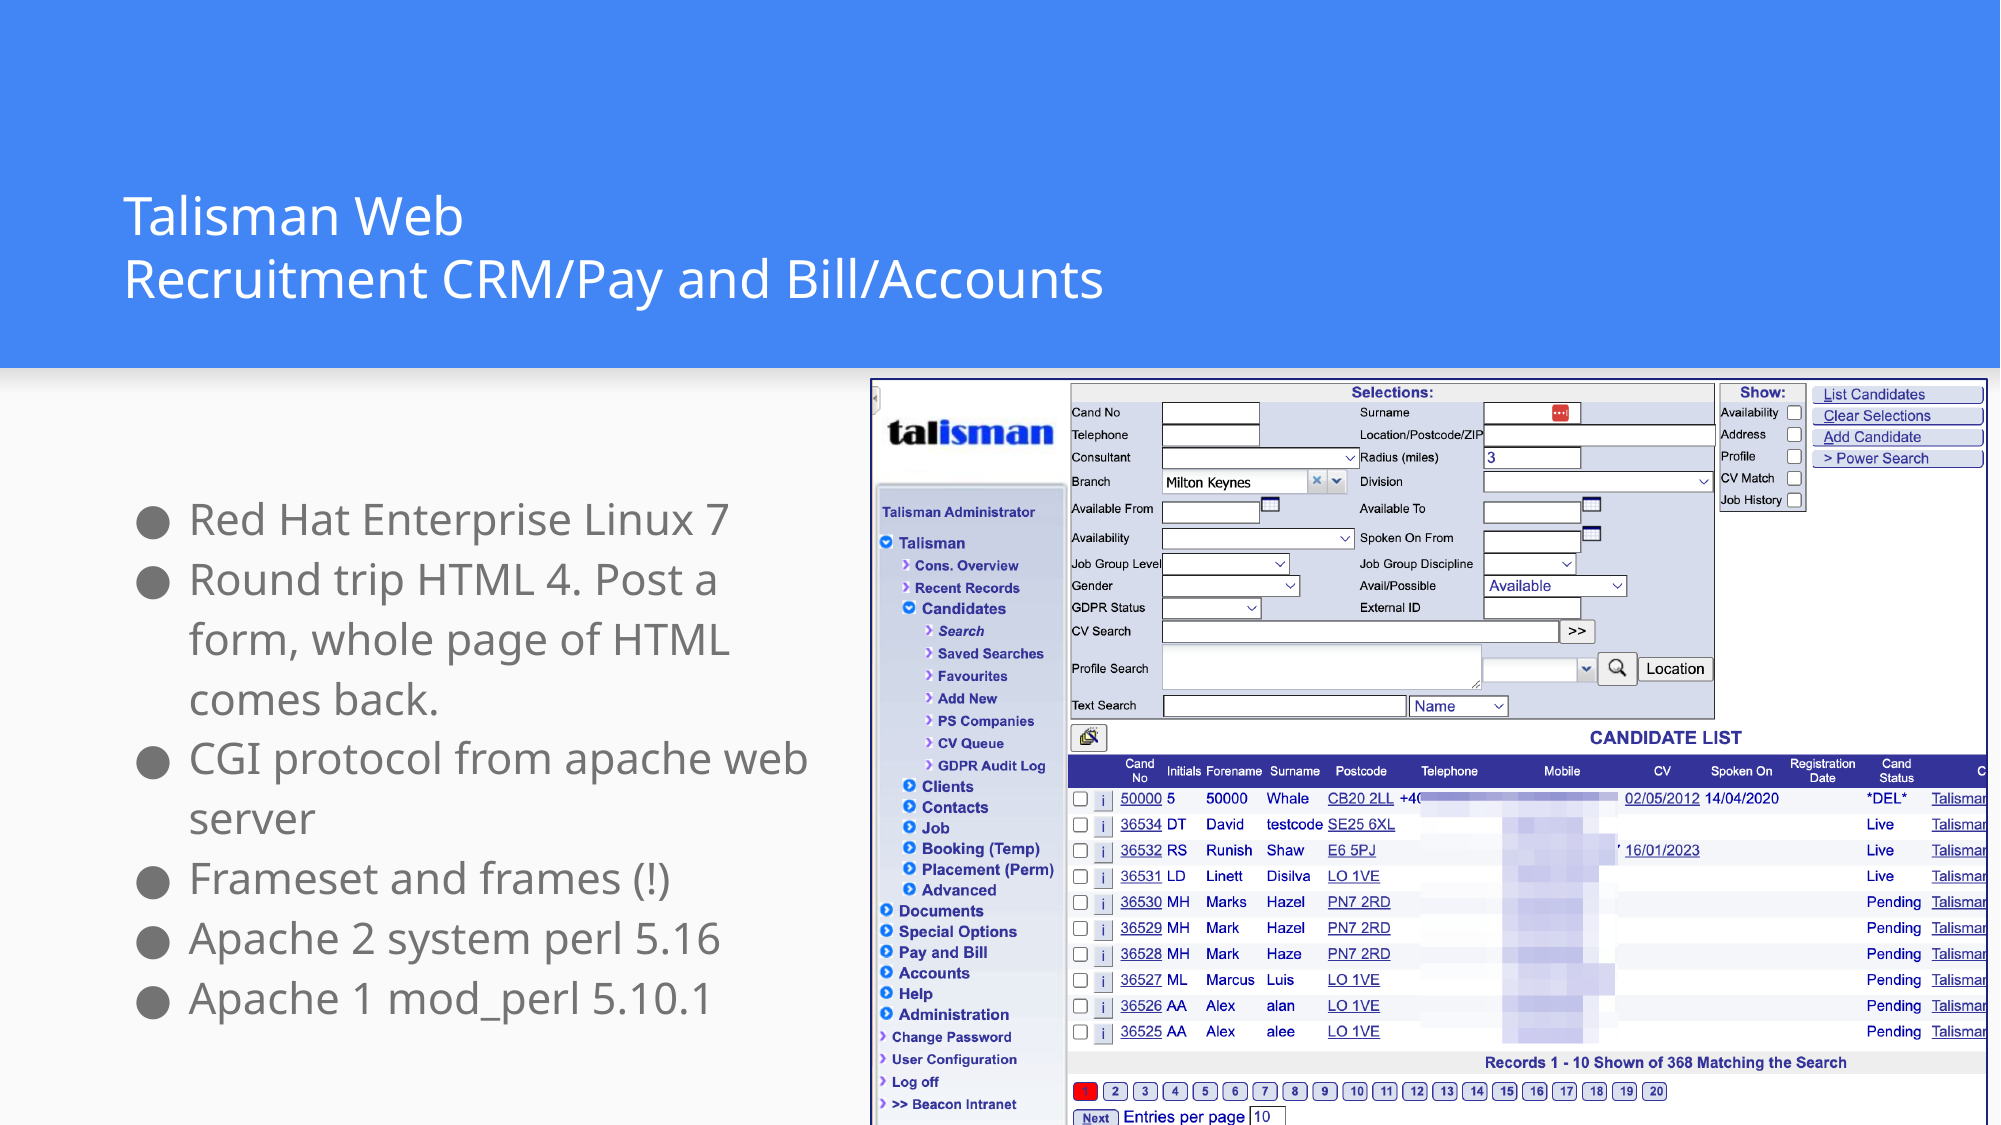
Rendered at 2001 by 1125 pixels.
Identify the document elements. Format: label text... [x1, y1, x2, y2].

title Talisman Web Recruitment CRM/Pay and Bill/Accounts [103, 161, 1902, 330]
picture [871, 379, 1987, 1125]
list Red Hat Enterprise Linux 7 Round trip HTML 4. Post a form, whole page of HTML comes back. CGI protocol from apache web server Frameset and frames (!) Apache 2 system perl 5.16 Apache 1 mod_perl 5.10.1 [103, 464, 836, 1108]
